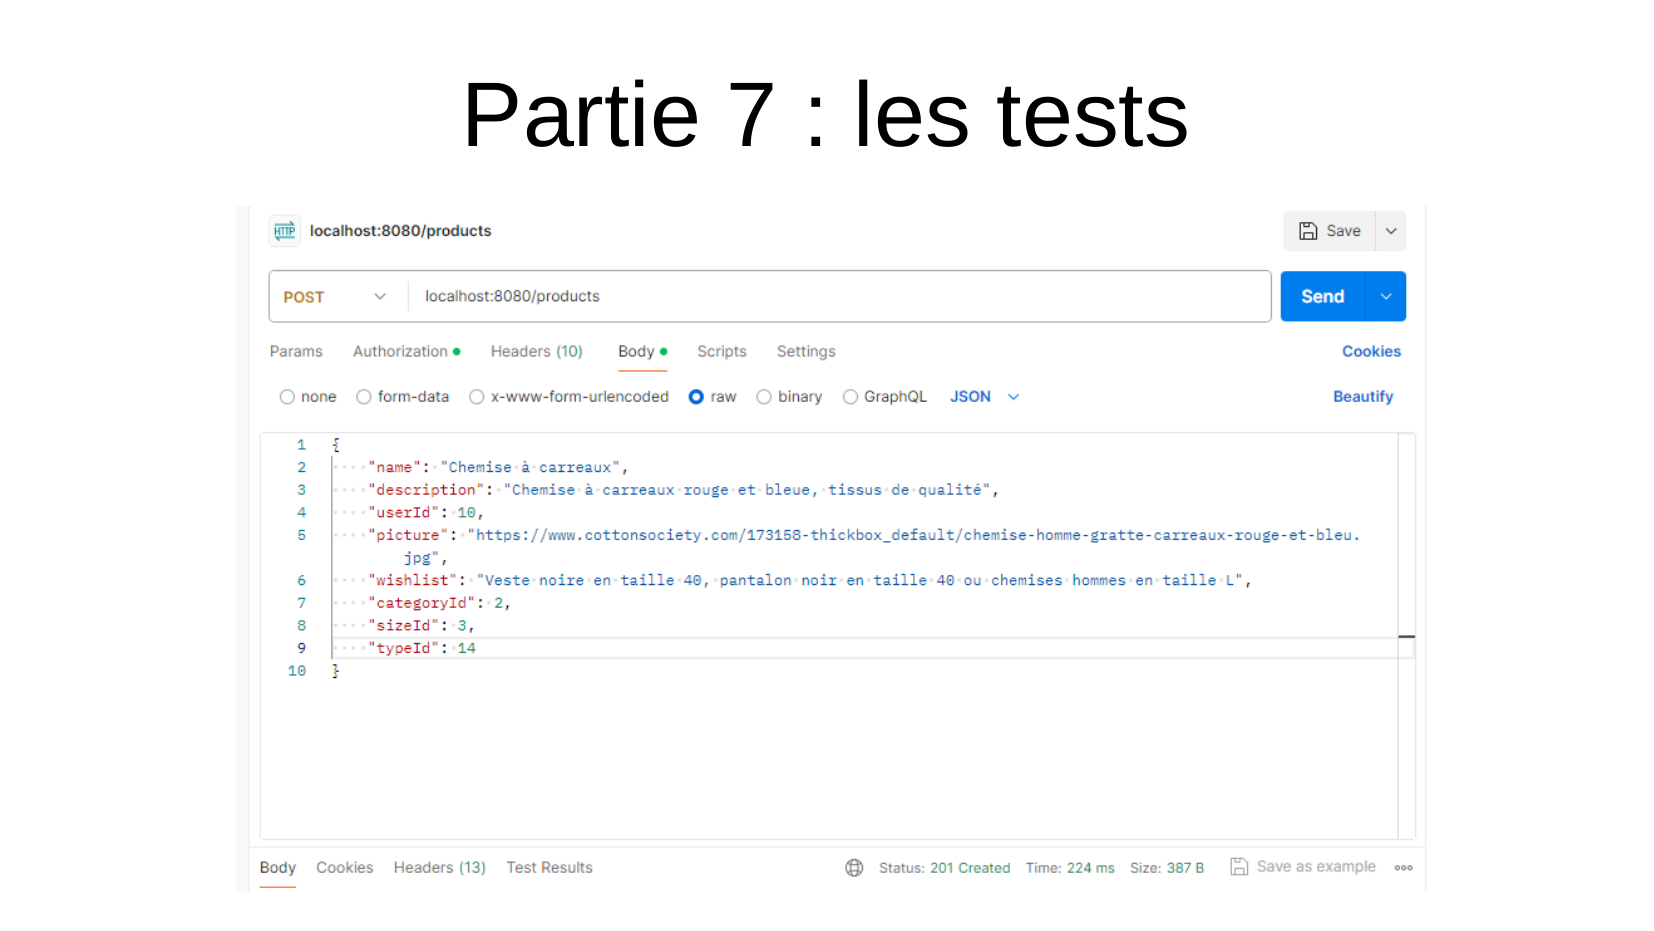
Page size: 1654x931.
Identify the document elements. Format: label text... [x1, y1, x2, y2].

picture [236, 206, 1444, 893]
title Partie 7 : les tests [82, 37, 1571, 193]
